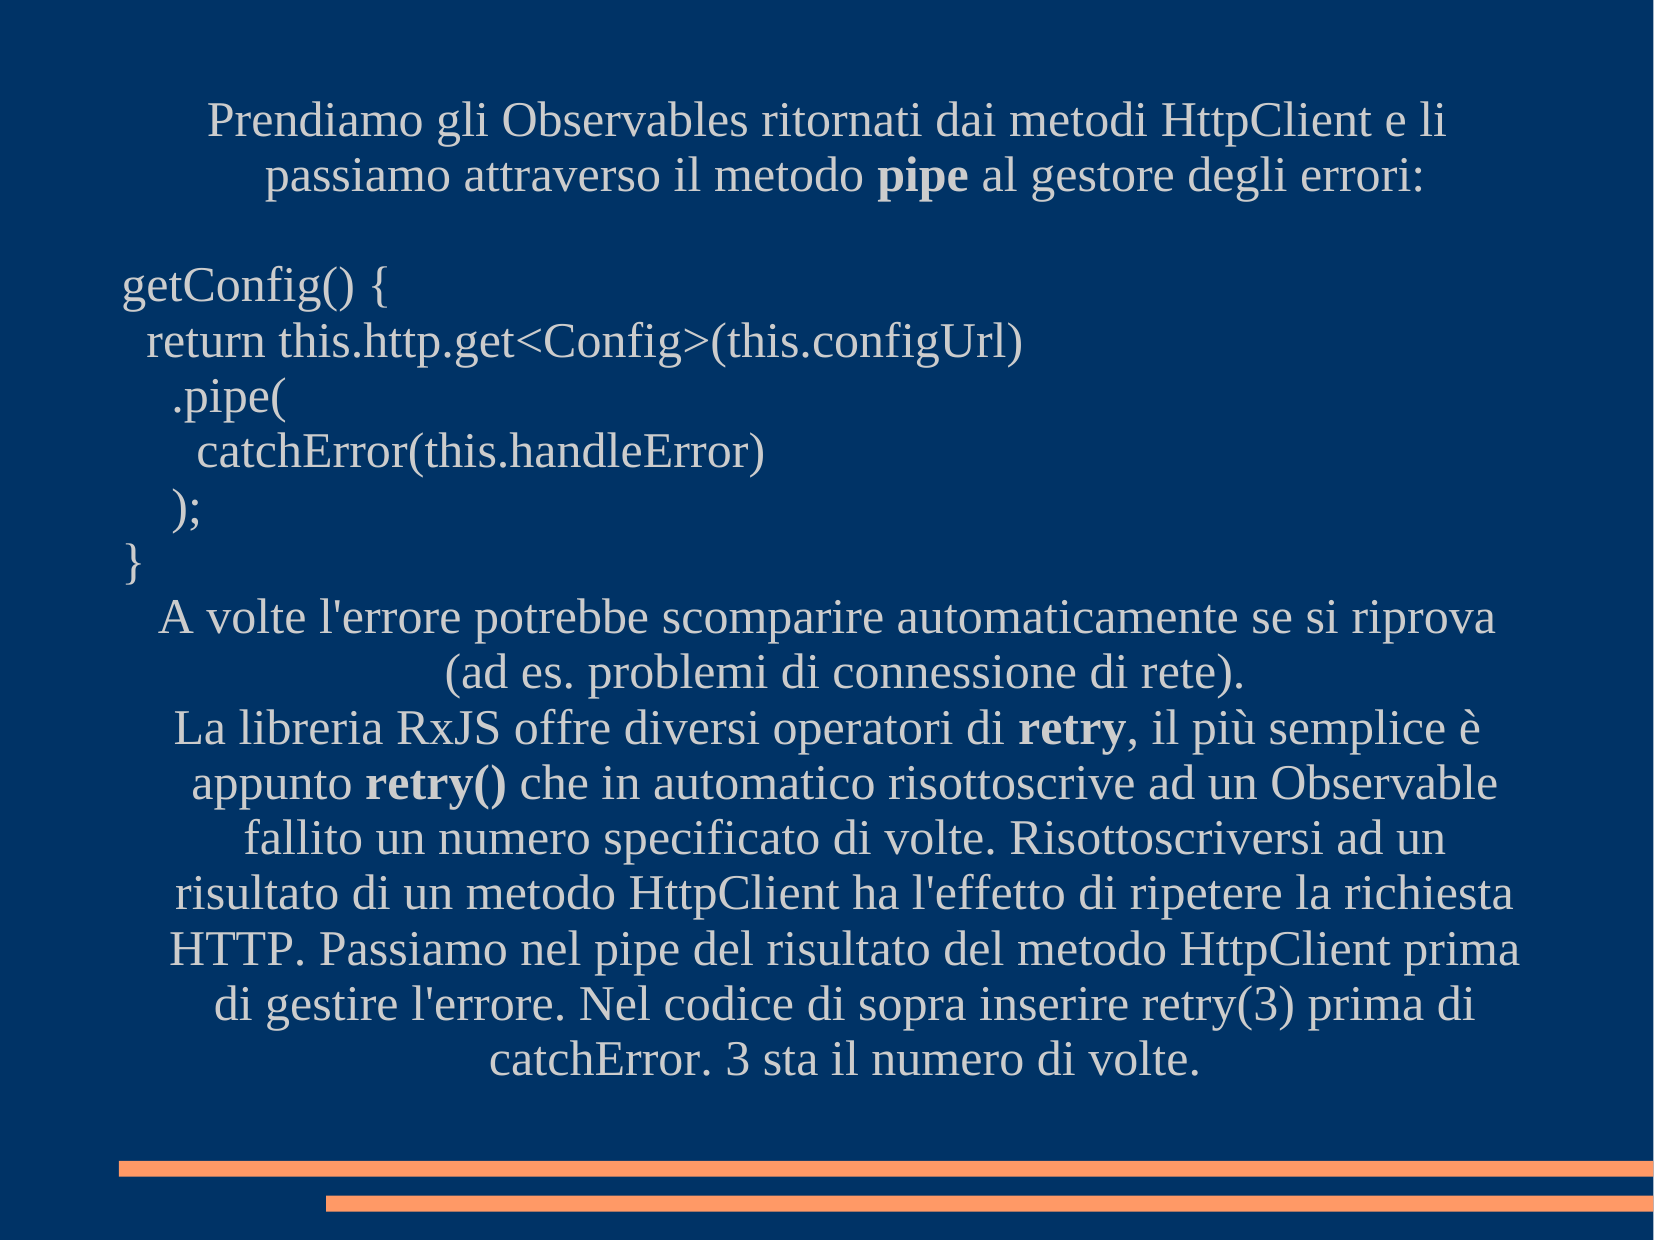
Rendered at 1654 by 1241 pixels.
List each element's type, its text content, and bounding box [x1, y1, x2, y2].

subtitle Prendiamo gli Observables ritornati dai metodi HttpClient e li passiamo attraverso il metodo pipe al gestore degli errori: getConfig() { return this.http.get<Config>(this.configUrl) .pipe( catchError(this.handleError) ); } A volte l'errore potrebbe scomparire automaticamente se si riprova (ad es. problemi di connessione di rete). La libreria RxJS offre diversi operatori di retry, il più semplice è appunto retry() che in automatico risottoscrive ad un Observable fallito un numero specificato di volte. Risottoscriversi ad un risultato di un metodo HttpClient ha l'effetto di ripetere la richiesta HTTP. Passiamo nel pipe del risultato del metodo HttpClient prima di gestire l'errore. Nel codice di sopra inserire retry(3) prima di catchError. 3 sta il numero di volte. [121, 46, 1534, 1132]
